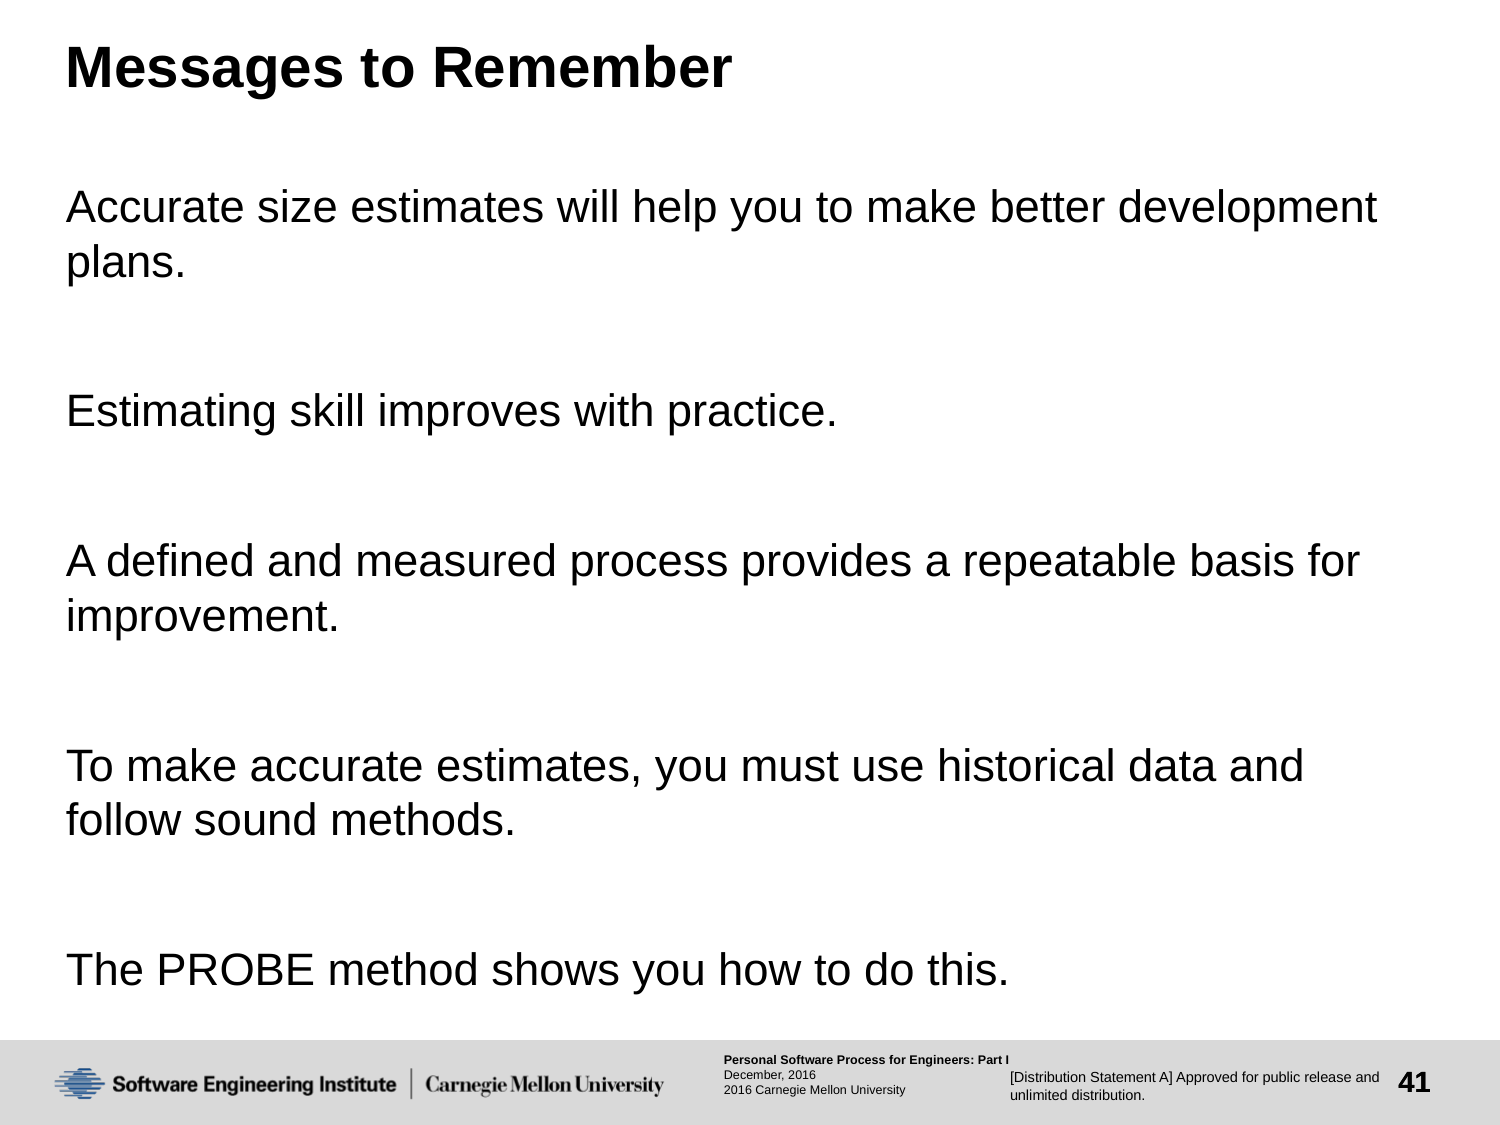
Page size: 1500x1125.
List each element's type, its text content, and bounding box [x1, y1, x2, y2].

list Accurate size estimates will help you to make better development plans. Estimating skill improves with practice. A defined and measured process provides a repeatable basis for improvement. To make accurate estimates, you must use historical data and follow sound methods. The PROBE method shows you how to do this. [65, 177, 1431, 1000]
picture [46, 1061, 673, 1104]
title Messages to Remember [65, 37, 1313, 148]
